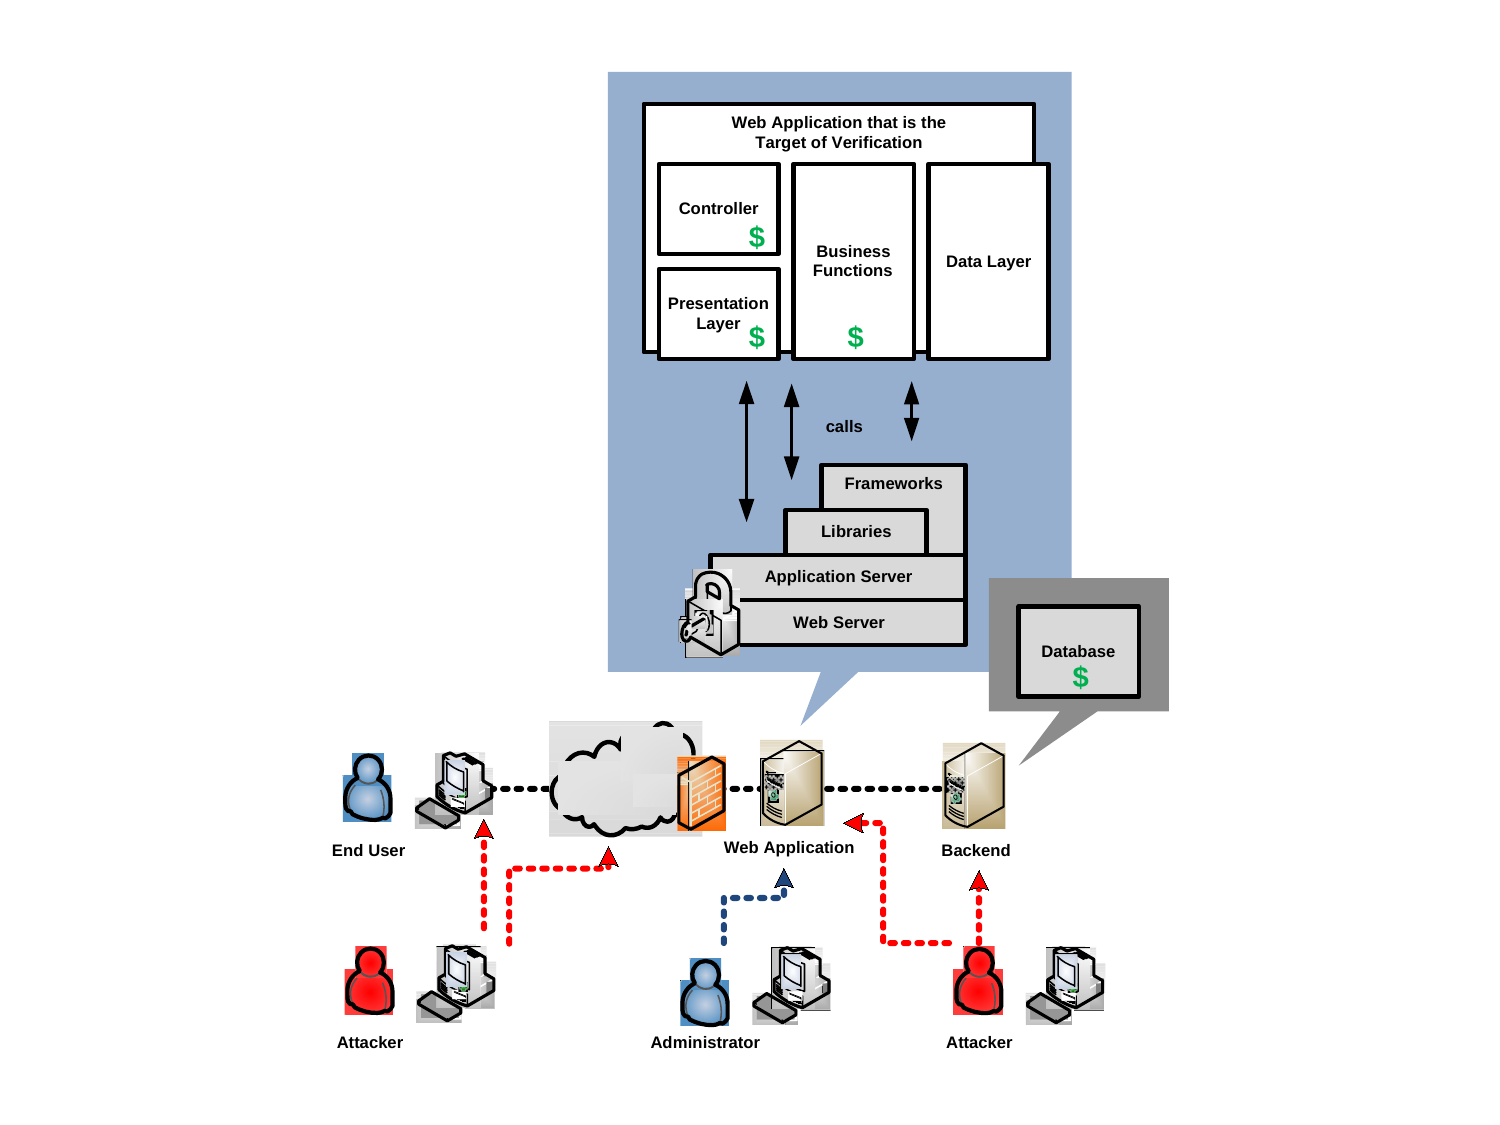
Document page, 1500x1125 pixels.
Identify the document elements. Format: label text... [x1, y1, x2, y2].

text_box Web Server [793, 611, 886, 632]
text_box Database [1041, 641, 1116, 662]
text_box [756, 996, 794, 1020]
text_box [554, 783, 558, 802]
picture [471, 946, 481, 952]
picture [680, 958, 704, 997]
text_box [721, 909, 727, 919]
picture [358, 758, 379, 782]
text_box [976, 922, 982, 932]
text_box [553, 866, 563, 871]
picture [700, 786, 715, 798]
picture [708, 774, 722, 786]
picture [688, 761, 699, 767]
text_box [506, 923, 512, 933]
text_box [421, 995, 459, 1018]
picture [693, 812, 726, 831]
text_box [915, 940, 925, 946]
text_box [756, 1010, 772, 1020]
picture [435, 753, 442, 783]
picture [752, 1008, 781, 1025]
picture [462, 993, 495, 1009]
picture [961, 974, 999, 1011]
text_box [954, 755, 964, 761]
text_box $ [749, 235, 755, 244]
text_box Application Server [764, 566, 913, 587]
text_box [838, 786, 848, 792]
text_box [419, 816, 435, 825]
picture [352, 974, 390, 1010]
text_box Administrator [650, 1031, 761, 1053]
picture [692, 783, 707, 795]
text_box $ [749, 217, 766, 253]
text_box [481, 840, 487, 850]
text_box Presentation [667, 292, 774, 313]
text_box [619, 818, 703, 837]
picture [372, 753, 384, 763]
text_box [730, 895, 740, 901]
text_box [1025, 991, 1046, 1000]
text_box [486, 981, 492, 992]
text_box [506, 869, 512, 879]
text_box Functions [813, 260, 894, 281]
picture [953, 946, 978, 1015]
text_box [607, 71, 1169, 766]
picture [777, 950, 825, 1004]
text_box [752, 991, 771, 1000]
text_box [442, 942, 487, 956]
text_box [549, 798, 603, 837]
text_box [416, 989, 436, 999]
text_box [880, 934, 886, 944]
text_box [790, 946, 831, 978]
text_box [580, 866, 590, 871]
text_box [453, 797, 465, 802]
text_box [481, 867, 487, 877]
text_box [721, 936, 727, 946]
picture [414, 805, 442, 829]
text_box Target of Verification [755, 131, 923, 153]
text_box [880, 920, 886, 930]
text_box $ [749, 317, 766, 353]
text_box [419, 802, 457, 825]
text_box [567, 866, 577, 871]
text_box [584, 815, 659, 833]
text_box [481, 880, 487, 890]
picture [692, 771, 715, 787]
text_box [514, 786, 524, 792]
text_box [452, 989, 467, 1002]
text_box [880, 880, 886, 890]
text_box [481, 853, 487, 863]
picture [688, 761, 720, 780]
picture [692, 811, 698, 819]
picture [700, 802, 715, 814]
picture [771, 999, 788, 1009]
text_box [450, 797, 465, 809]
text_box [454, 1015, 462, 1020]
picture [678, 599, 686, 643]
text_box [880, 839, 886, 849]
picture [677, 824, 688, 831]
text_box [932, 786, 942, 792]
picture [342, 770, 365, 822]
picture [942, 753, 1006, 829]
picture [436, 946, 445, 994]
text_box [880, 853, 886, 863]
text_box [1030, 996, 1068, 1020]
text_box Backend [941, 839, 1012, 860]
text_box [506, 936, 512, 946]
picture [946, 753, 1000, 825]
text_box [714, 755, 726, 761]
text_box [774, 868, 794, 888]
text_box [976, 895, 982, 905]
picture [685, 640, 723, 658]
text_box [942, 741, 1006, 761]
picture [381, 817, 392, 822]
picture [436, 997, 454, 1008]
text_box [950, 781, 963, 789]
picture [360, 951, 381, 975]
text_box [721, 922, 727, 932]
text_box $ [1072, 658, 1089, 694]
picture [760, 758, 781, 826]
picture [1046, 947, 1055, 978]
text_box [506, 882, 512, 892]
text_box [506, 909, 512, 919]
text_box [572, 745, 621, 761]
picture [684, 574, 737, 651]
picture [707, 958, 722, 973]
text_box [681, 779, 688, 786]
text_box [730, 786, 740, 792]
picture [800, 994, 831, 1011]
text_box [788, 996, 802, 1004]
picture [344, 968, 367, 1015]
picture [352, 753, 365, 768]
text_box Layer [696, 313, 741, 334]
text_box [1061, 991, 1076, 1004]
text_box Frameworks [844, 472, 944, 493]
picture [786, 756, 820, 822]
text_box [825, 786, 834, 792]
picture [968, 758, 1002, 824]
text_box [888, 940, 898, 946]
text_box [789, 1016, 798, 1022]
picture [764, 750, 818, 823]
text_box Attacker [336, 1031, 404, 1053]
text_box Controller [678, 197, 759, 218]
picture [724, 647, 740, 656]
text_box [1064, 946, 1106, 998]
text_box [878, 786, 888, 792]
text_box Attacker [946, 1031, 1013, 1053]
picture [695, 964, 716, 987]
picture [804, 947, 815, 953]
picture [692, 796, 698, 803]
text_box [928, 940, 938, 946]
text_box [919, 786, 929, 792]
text_box [474, 819, 494, 839]
picture [468, 753, 479, 759]
picture [680, 1014, 697, 1026]
text_box [851, 786, 861, 792]
picture [440, 756, 488, 810]
picture [1025, 1000, 1055, 1025]
picture [374, 946, 393, 980]
picture [716, 782, 722, 790]
text_box [788, 991, 803, 1001]
text_box [669, 721, 710, 774]
picture [382, 775, 392, 790]
text_box [773, 752, 783, 758]
picture [993, 1010, 1003, 1015]
text_box End User [331, 839, 406, 860]
text_box [771, 895, 781, 901]
picture [1051, 950, 1098, 1004]
text_box [1096, 983, 1101, 993]
text_box Business [816, 241, 896, 262]
text_box [892, 786, 902, 792]
text_box [768, 779, 781, 787]
text_box [485, 788, 490, 799]
text_box $ [749, 335, 755, 344]
text_box [526, 866, 536, 871]
picture [687, 986, 725, 1022]
picture [716, 798, 722, 805]
picture [558, 727, 683, 815]
text_box [760, 738, 823, 758]
picture [692, 798, 707, 811]
text_box calls [825, 416, 864, 437]
picture [416, 999, 446, 1023]
picture [692, 806, 722, 826]
text_box [865, 786, 875, 792]
picture [442, 949, 490, 1002]
text_box [512, 866, 523, 871]
picture [716, 767, 722, 774]
text_box [481, 907, 487, 918]
text_box Web Application [723, 836, 856, 857]
text_box [541, 721, 658, 792]
picture [771, 947, 782, 995]
text_box [757, 895, 767, 901]
text_box [880, 907, 886, 917]
text_box [1030, 1010, 1046, 1020]
text_box Data Layer [946, 250, 1032, 271]
picture [1078, 947, 1090, 954]
picture [981, 946, 995, 957]
text_box [873, 820, 886, 836]
picture [692, 569, 733, 596]
text_box [414, 796, 435, 805]
text_box [594, 846, 619, 871]
text_box [744, 895, 754, 901]
text_box [540, 866, 550, 871]
text_box [843, 813, 869, 833]
picture [969, 952, 990, 975]
picture [350, 781, 388, 817]
picture [1046, 1000, 1062, 1009]
text_box [481, 921, 487, 931]
text_box [506, 896, 512, 906]
picture [993, 969, 1003, 983]
picture [383, 1011, 393, 1015]
text_box Libraries [821, 521, 892, 542]
text_box [976, 936, 982, 946]
picture [1074, 994, 1104, 1011]
picture [355, 946, 367, 957]
picture [708, 790, 722, 802]
text_box Web Application that is the [731, 111, 947, 132]
text_box [905, 786, 915, 792]
text_box [969, 870, 989, 892]
text_box $ [847, 317, 864, 353]
text_box [880, 893, 886, 903]
picture [435, 805, 452, 815]
text_box [1063, 1016, 1072, 1022]
text_box [421, 1008, 437, 1018]
text_box [822, 983, 827, 994]
text_box [500, 786, 510, 792]
text_box [788, 743, 811, 750]
text_box [880, 866, 886, 876]
text_box [743, 786, 753, 792]
picture [788, 750, 825, 826]
picture [681, 783, 691, 827]
picture [720, 976, 729, 995]
text_box [781, 888, 787, 898]
text_box [527, 786, 537, 792]
text_box [721, 895, 727, 905]
picture [467, 800, 493, 815]
text_box [968, 745, 995, 753]
text_box [481, 894, 487, 904]
text_box [901, 940, 911, 946]
text_box [487, 960, 497, 997]
text_box [942, 940, 952, 946]
text_box [976, 909, 982, 919]
text_box [441, 750, 493, 783]
